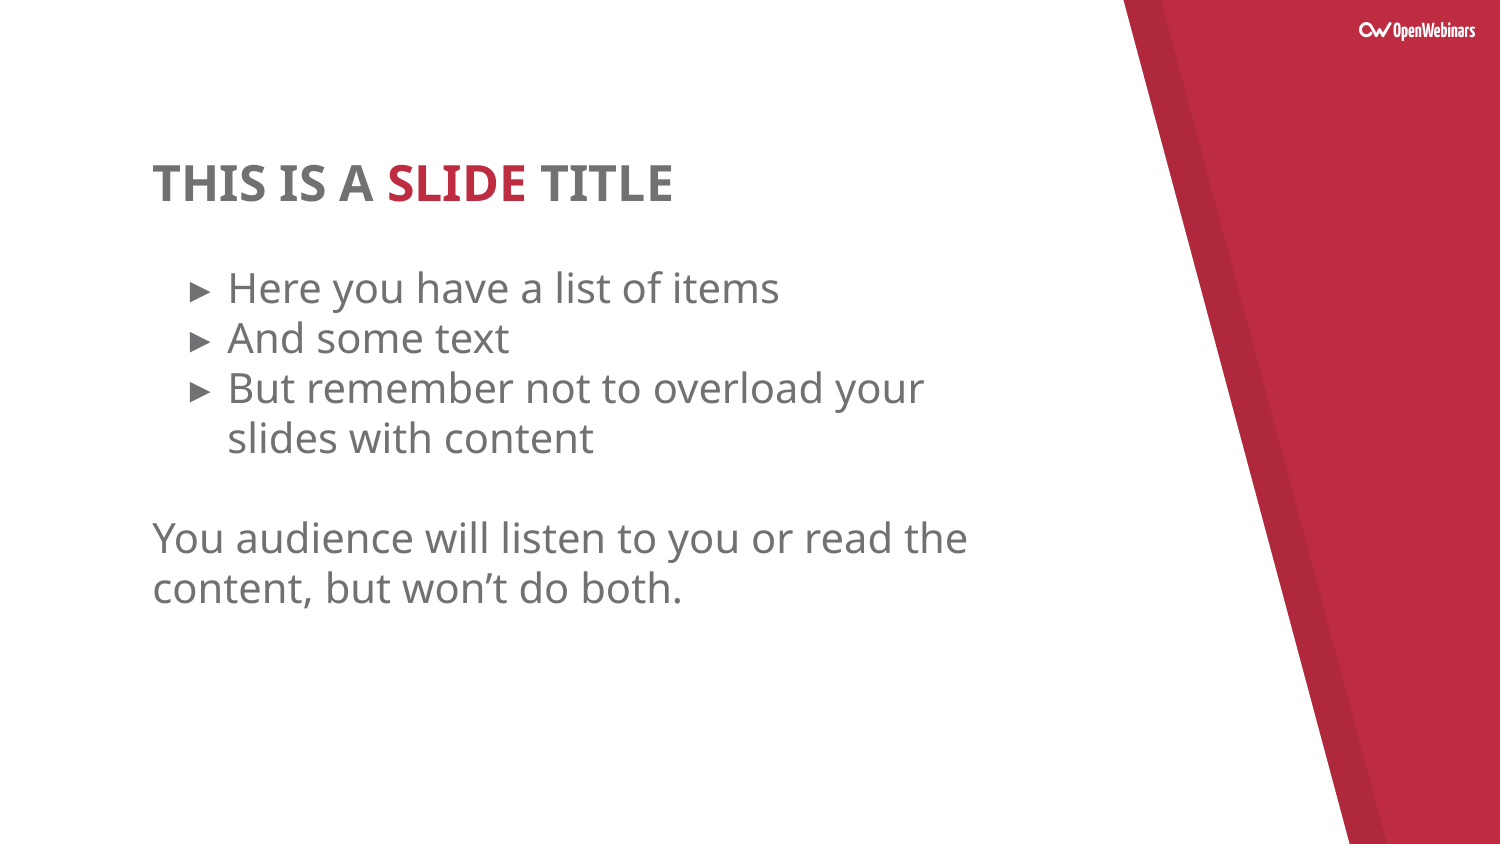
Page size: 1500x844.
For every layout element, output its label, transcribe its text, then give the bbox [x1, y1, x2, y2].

title THIS IS A SLIDE TITLE [137, 146, 1011, 227]
picture [1359, 22, 1475, 41]
list Here you have a list of items And some text But remember not to overload your slides with content You audience will listen to you or read the content, but won’t do both. [137, 246, 1011, 617]
